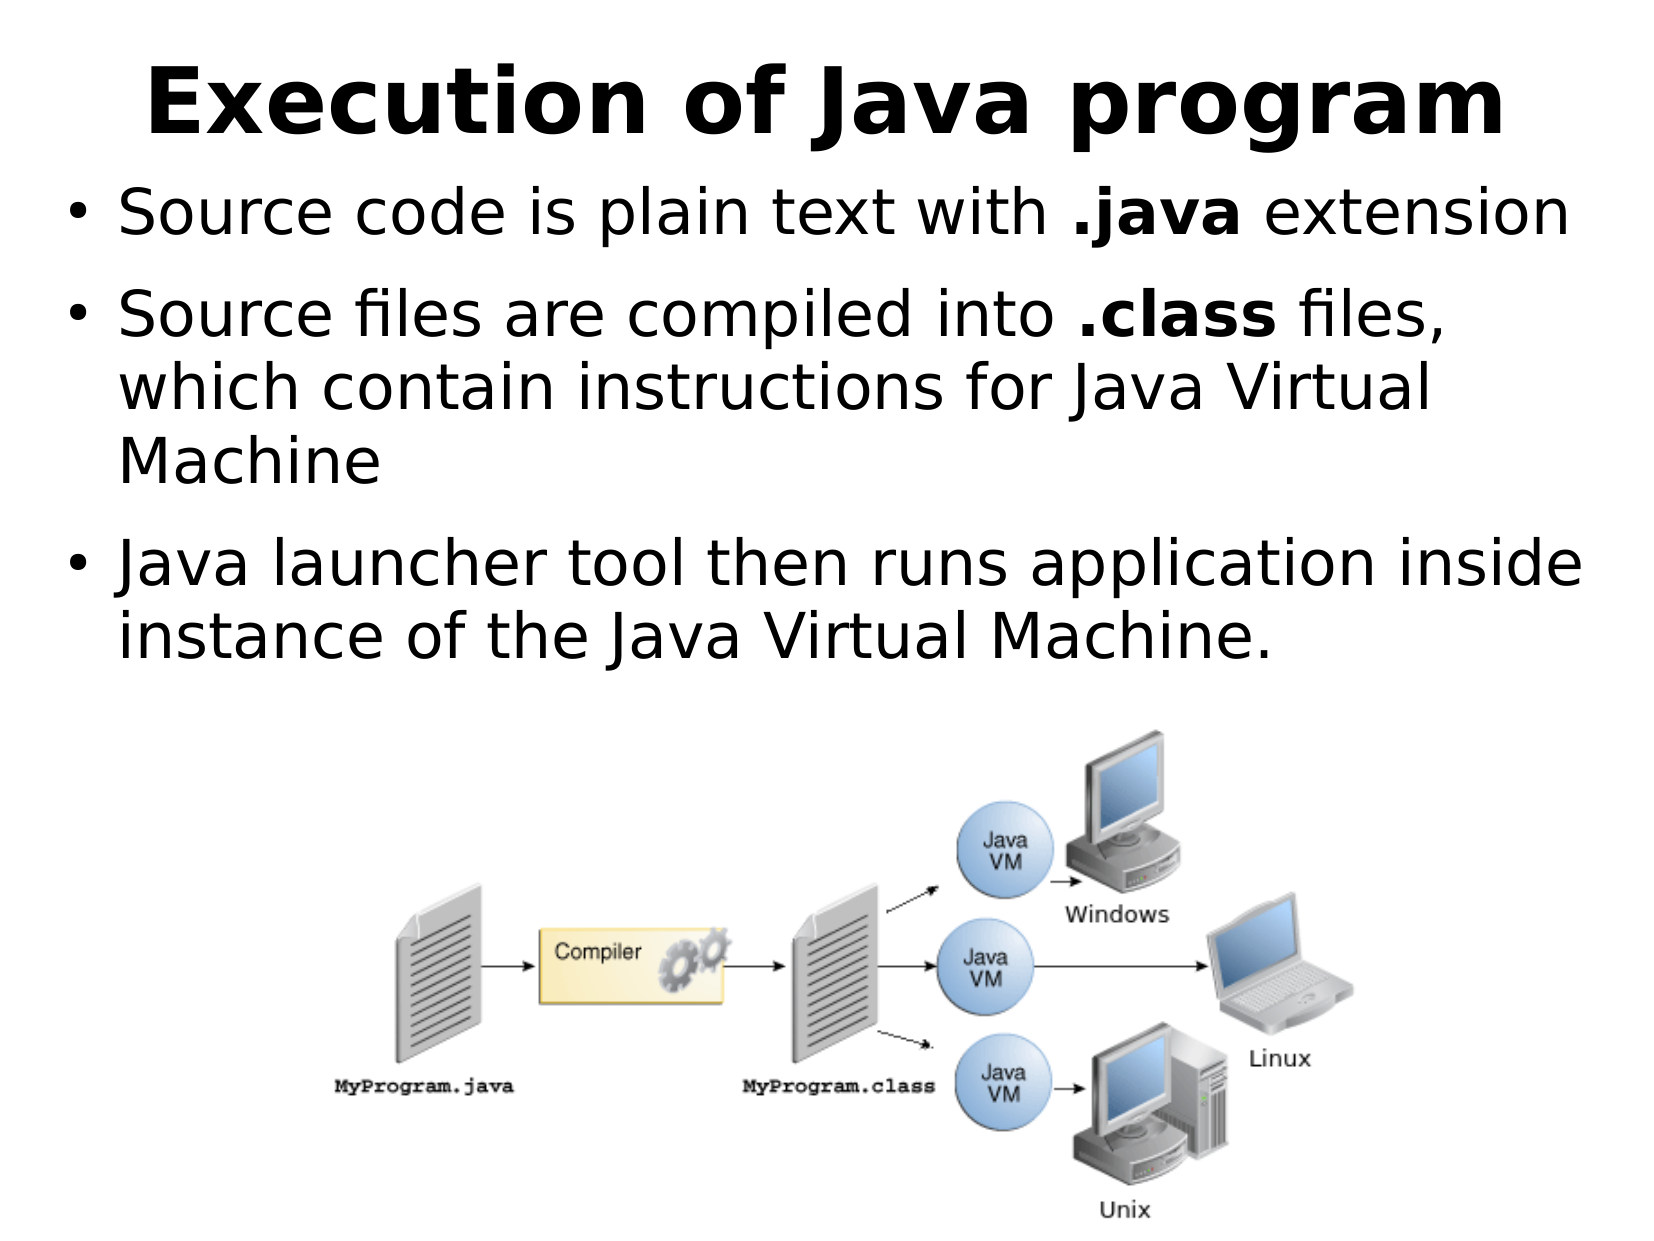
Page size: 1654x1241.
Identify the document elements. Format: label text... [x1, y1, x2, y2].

list Source code is plain text with .java extension Source files are compiled into .class files, which contain instructions for Java Virtual Machine Java launcher tool then runs application inside instance of the Java Virtual Machine. [50, 175, 1598, 821]
title Execution of Java program [82, 28, 1571, 175]
picture [312, 685, 1359, 1229]
